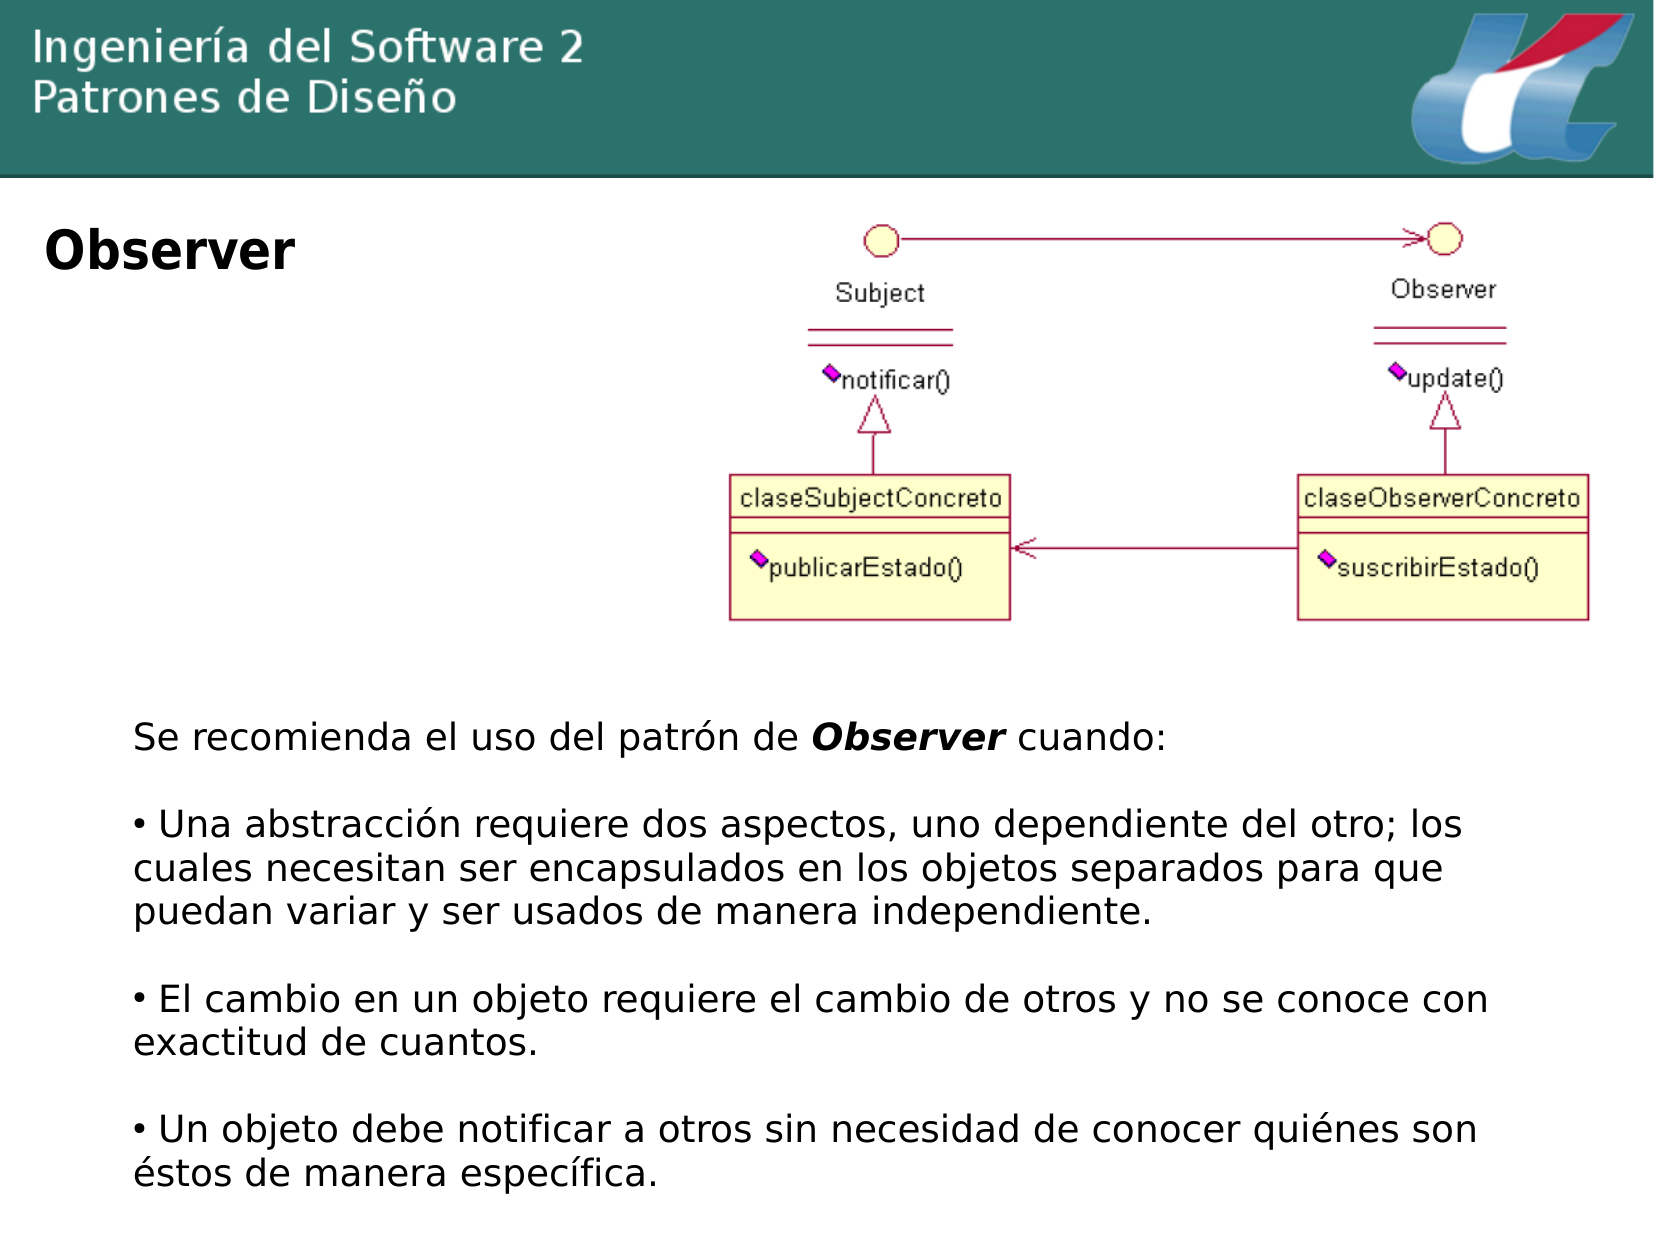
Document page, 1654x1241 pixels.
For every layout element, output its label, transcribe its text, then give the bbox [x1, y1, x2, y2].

text_box Observer [29, 211, 700, 290]
picture [0, 0, 1654, 178]
text_box Se recomienda el uso del patrón de Observer cuando: Una abstracción requiere dos aspectos, uno dependiente del otro; los cuales necesitan ser encapsulados en los objetos separados para que puedan variar y ser usados de manera independiente. El cambio en un objeto requiere el cambio de otros y no se conoce con exactitud de cuantos. Un objeto debe notificar a otros sin necesidad de conocer quiénes son éstos de manera específica. [118, 708, 1566, 1203]
picture [700, 206, 1654, 650]
